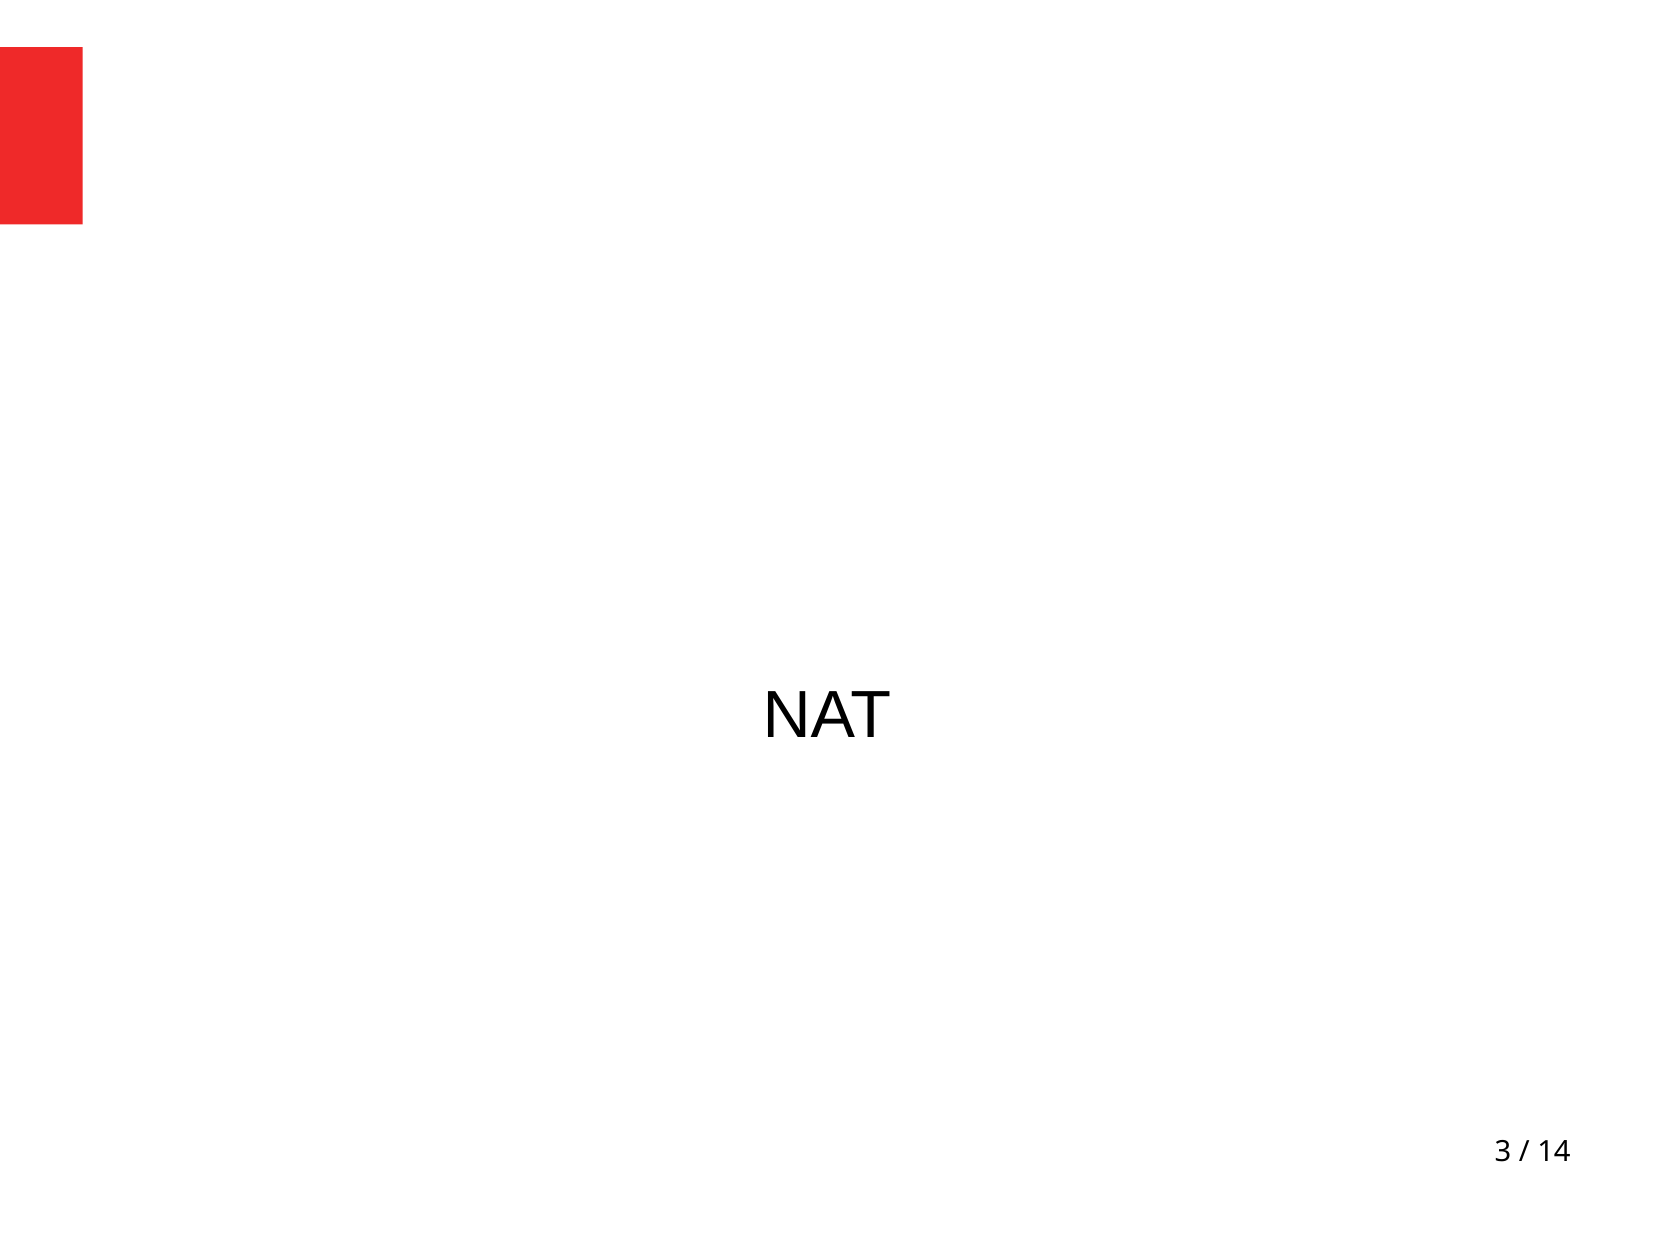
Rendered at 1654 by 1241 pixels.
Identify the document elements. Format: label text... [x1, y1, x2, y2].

subtitle NAT [118, 354, 1536, 1074]
